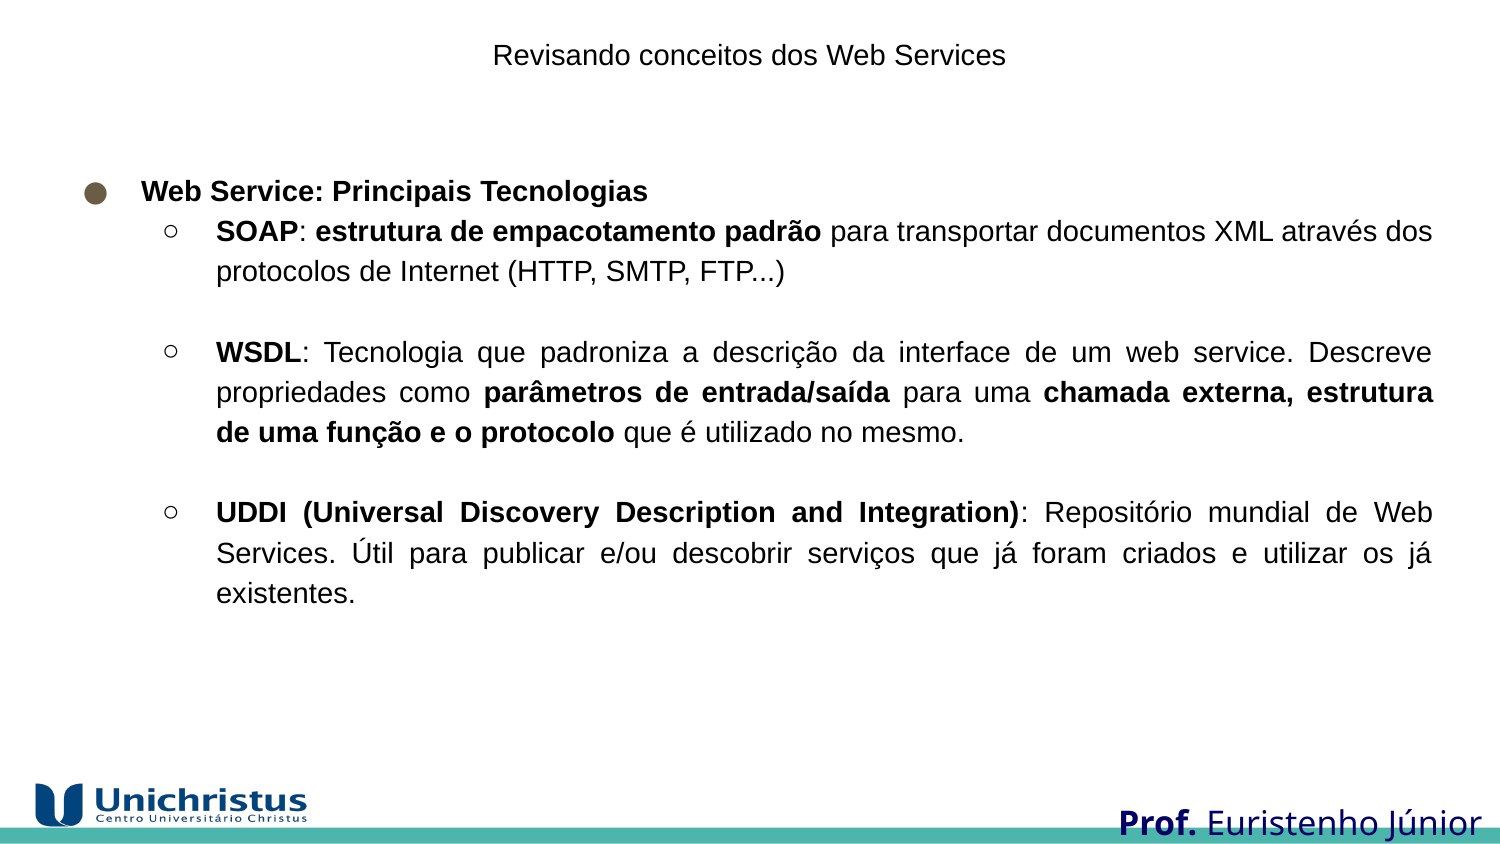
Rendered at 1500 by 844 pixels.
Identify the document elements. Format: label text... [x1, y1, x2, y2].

list Web Service: Principais Tecnologias SOAP: estrutura de empacotamento padrão para transportar documentos XML através dos protocolos de Internet (HTTP, SMTP, FTP...) WSDL: Tecnologia que padroniza a descrição da interface de um web service. Descreve propriedades como parâmetros de entrada/saída para uma chamada externa, estrutura de uma função e o protocolo que é utilizado no mesmo. UDDI (Universal Discovery Description and Integration): Repositório mundial de Web Services. Útil para publicar e/ou descobrir serviços que já foram criados e utilizar os já existentes. [51, 152, 1449, 750]
text_box Prof. Euristenho Júnior [1103, 791, 1500, 844]
title Revisando conceitos dos Web Services [51, 20, 1449, 137]
picture [31, 781, 311, 828]
